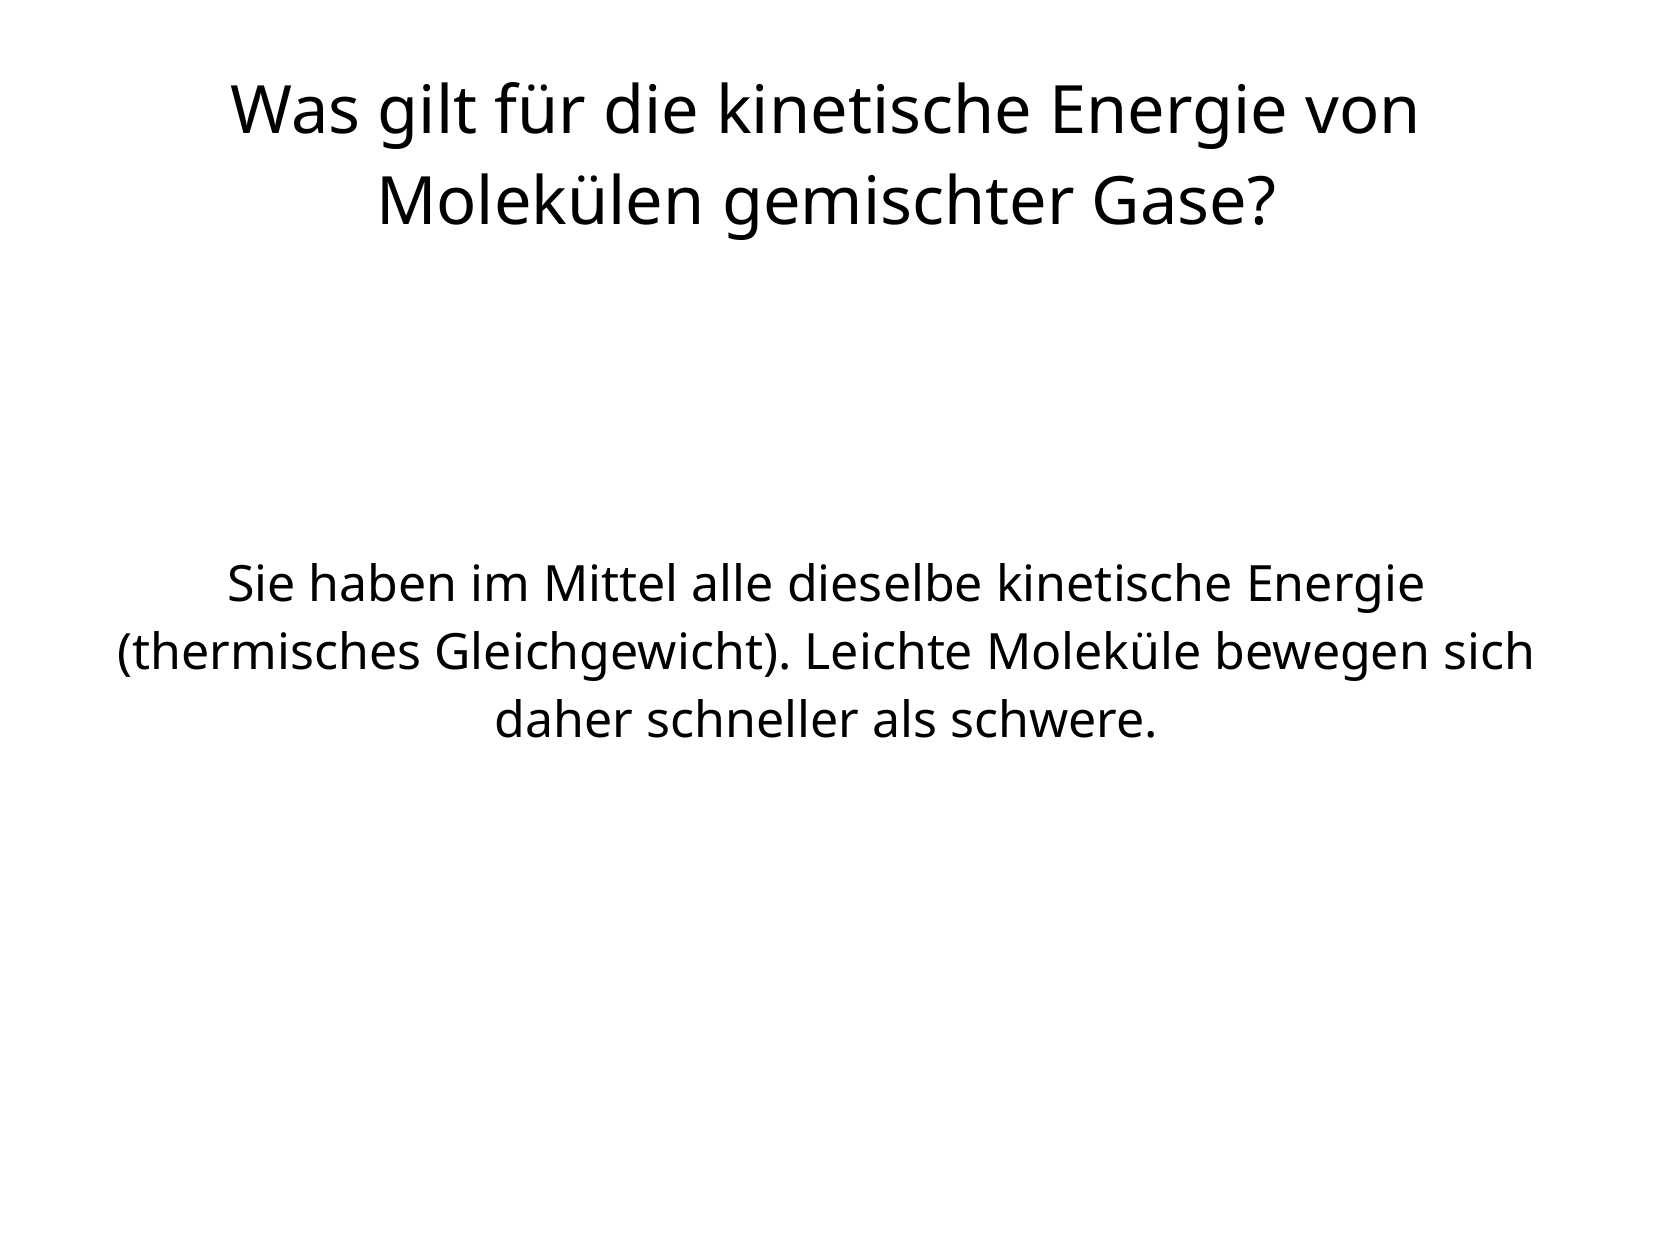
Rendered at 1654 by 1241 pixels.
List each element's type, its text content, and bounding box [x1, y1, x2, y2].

subtitle Sie haben im Mittel alle dieselbe kinetische Energie (thermisches Gleichgewicht). Leichte Moleküle bewegen sich daher schneller als schwere. [82, 290, 1571, 1010]
title Was gilt für die kinetische Energie von Molekülen gemischter Gase? [82, 49, 1571, 257]
